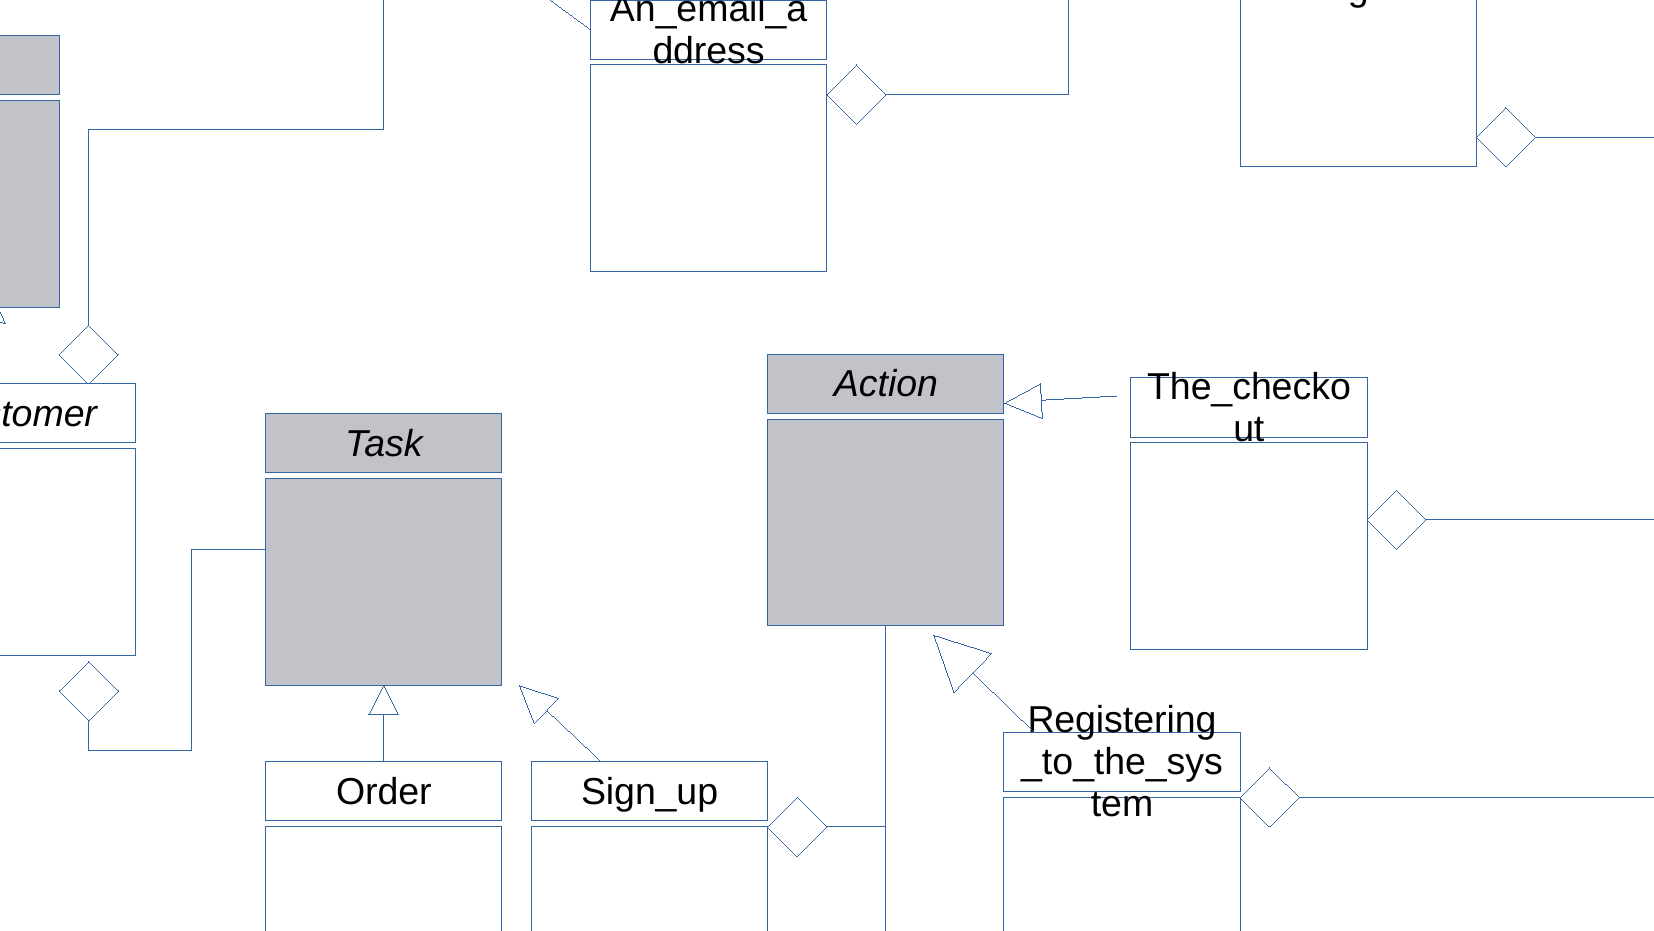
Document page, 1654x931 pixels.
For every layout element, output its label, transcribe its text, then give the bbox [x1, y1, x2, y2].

text_box [590, 64, 886, 272]
text_box [1240, 0, 1536, 167]
text_box [0, 448, 136, 656]
text_box [1130, 442, 1426, 650]
text_box [531, 797, 827, 931]
text_box Registering_to_the_system [1003, 732, 1241, 792]
text_box Action [767, 354, 1004, 414]
text_box Actor [0, 35, 60, 95]
text_box Task [265, 413, 502, 473]
text_box The_Customer [0, 383, 136, 443]
text_box [59, 661, 119, 721]
text_box [519, 685, 559, 724]
text_box [265, 478, 502, 715]
text_box An_email_address [590, 0, 827, 60]
text_box Order [265, 761, 502, 821]
text_box [767, 419, 1004, 626]
text_box The_checkout [1130, 377, 1368, 438]
text_box [1003, 767, 1300, 931]
text_box [1106, 798, 1117, 804]
text_box [0, 100, 60, 308]
text_box [265, 826, 502, 931]
text_box [1004, 383, 1043, 419]
text_box [0, 311, 6, 324]
text_box Sign_up [531, 761, 768, 821]
text_box [933, 635, 992, 693]
text_box [59, 325, 119, 384]
